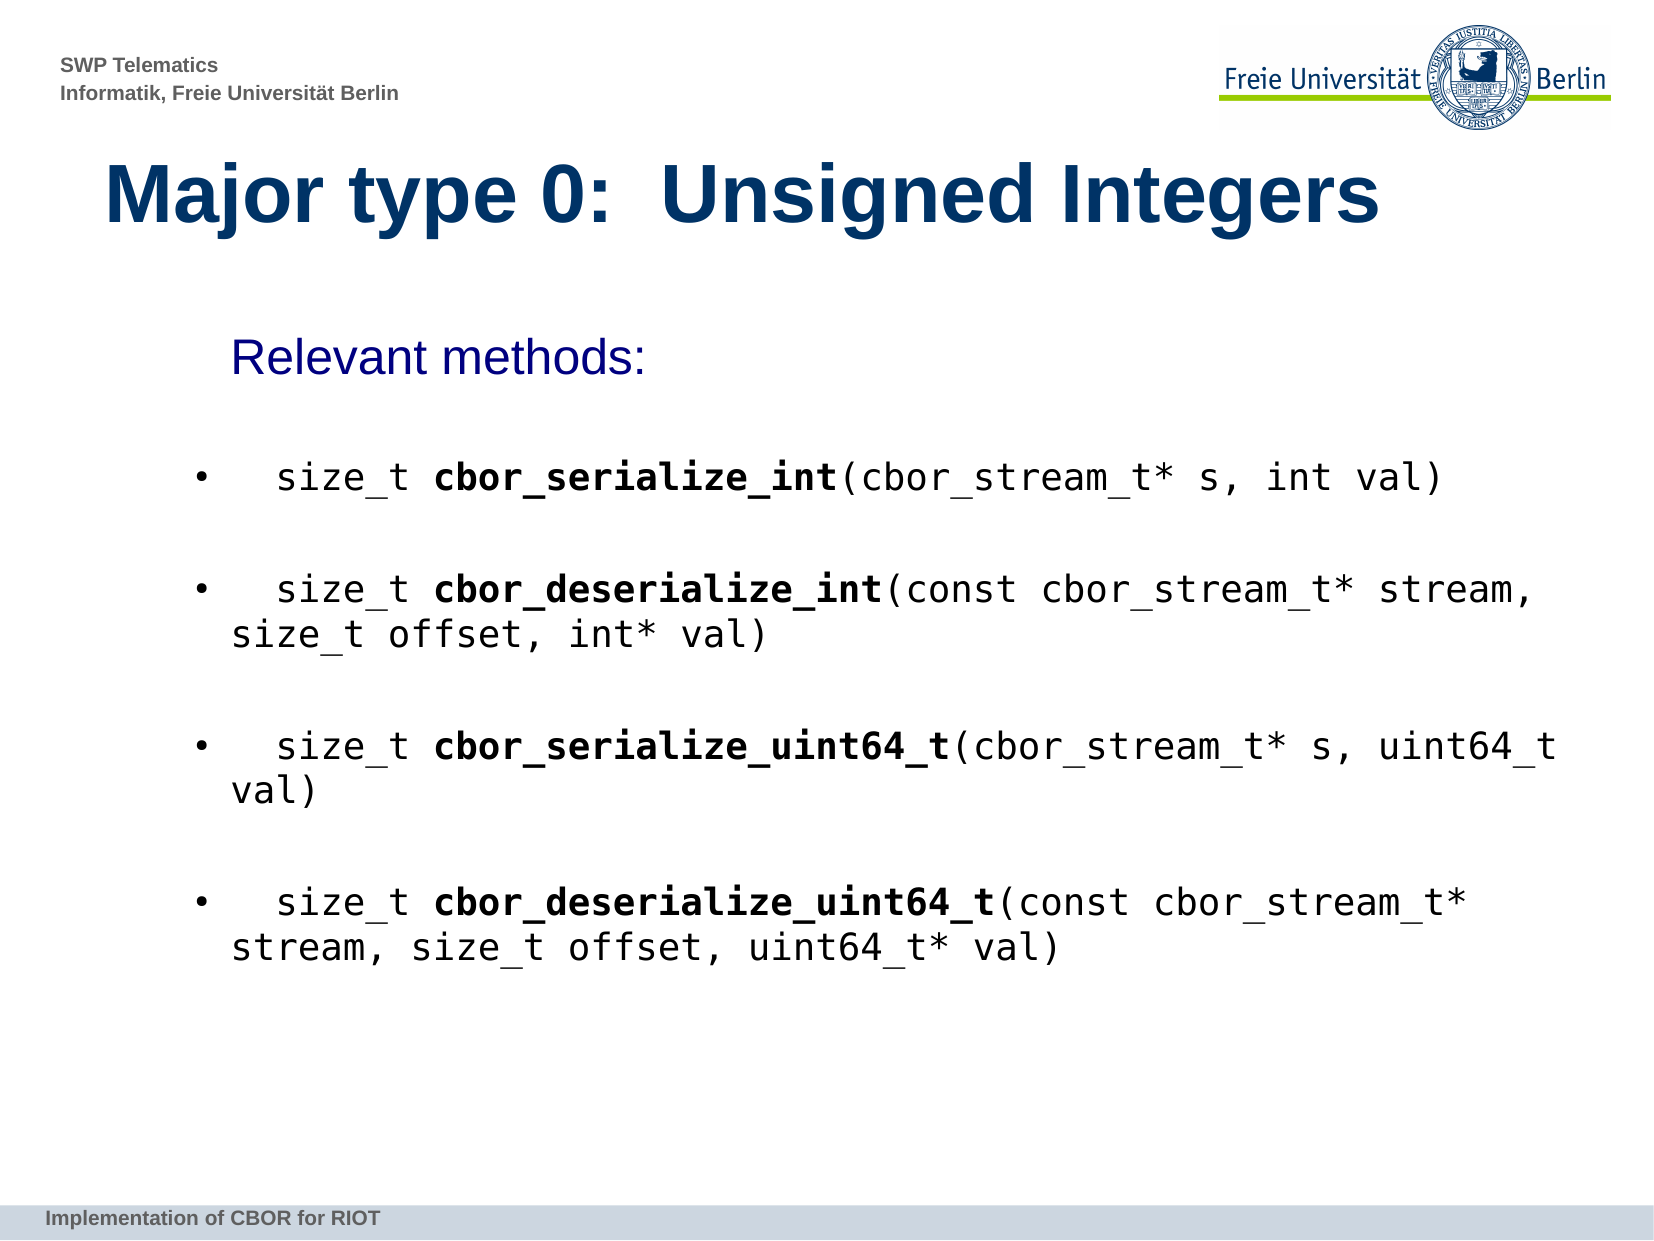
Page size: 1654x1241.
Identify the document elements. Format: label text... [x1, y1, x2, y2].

list Relevant methods: size_t cbor_serialize_int(cbor_stream_t* s, int val) size_t cbor_deserialize_int(const cbor_stream_t* stream, size_t offset, int* val) size_t cbor_serialize_uint64_t(cbor_stream_t* s, uint64_t val) size_t cbor_deserialize_uint64_t(const cbor_stream_t* stream, size_t offset, uint64_t* val) [195, 270, 1609, 1126]
picture [1219, 25, 1611, 130]
title Major type 0: Unsigned Integers [45, 147, 1609, 260]
